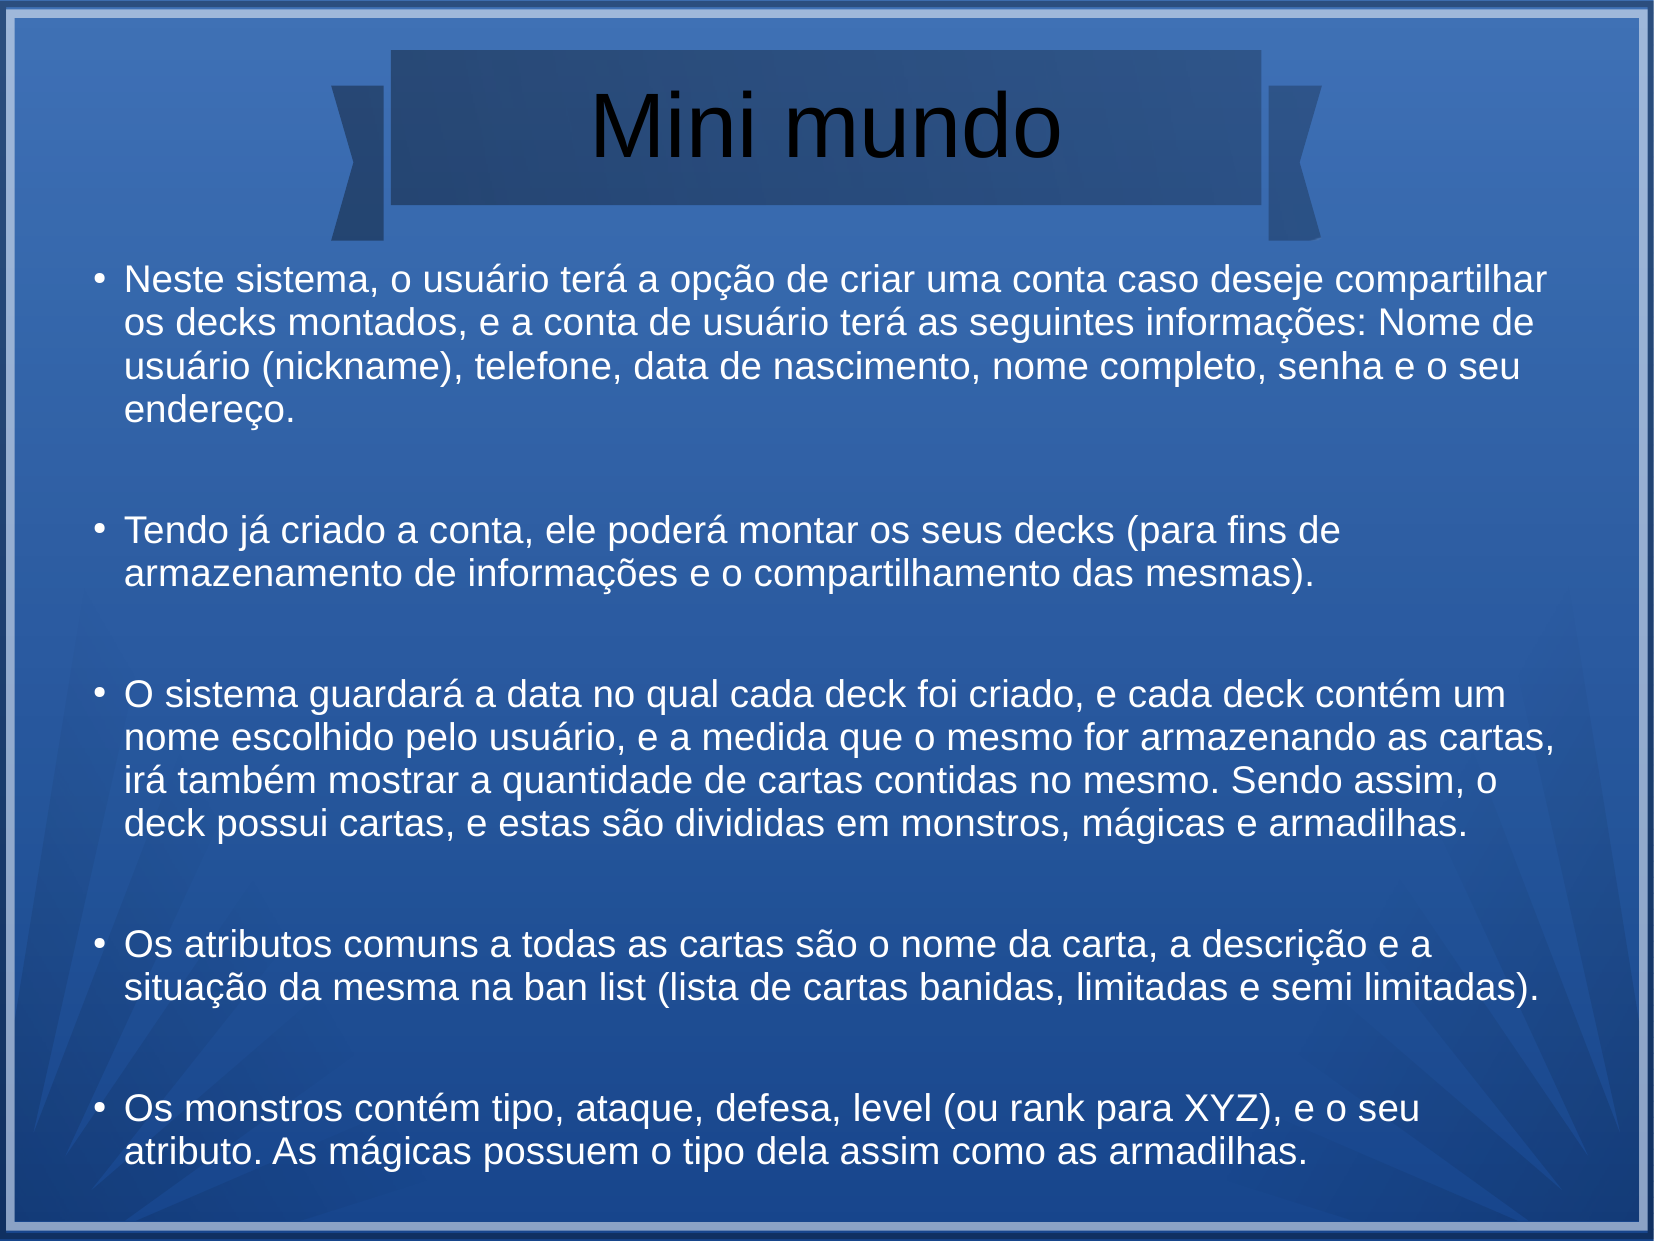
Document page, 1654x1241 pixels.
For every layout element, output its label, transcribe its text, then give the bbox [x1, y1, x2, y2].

title Mini mundo [389, 47, 1264, 205]
list Neste sistema, o usuário terá a opção de criar uma conta caso deseje compartilhar os decks montados, e a conta de usuário terá as seguintes informações: Nome de usuário (nickname), telefone, data de nascimento, nome completo, senha e o seu endereço. Tendo já criado a conta, ele poderá montar os seus decks (para fins de armazenamento de informações e o compartilhamento das mesmas). O sistema guardará a data no qual cada deck foi criado, e cada deck contém um nome escolhido pelo usuário, e a medida que o mesmo for armazenando as cartas, irá também mostrar a quantidade de cartas contidas no mesmo. Sendo assim, o deck possui cartas, e estas são divididas em monstros, mágicas e armadilhas. Os atributos comuns a todas as cartas são o nome da carta, a descrição e a situação da mesma na ban list (lista de cartas banidas, limitadas e semi limitadas). Os monstros contém tipo, ataque, defesa, level (ou rank para XYZ), e o seu atributo. As mágicas possuem o tipo dela assim como as armadilhas. [82, 257, 1571, 1217]
